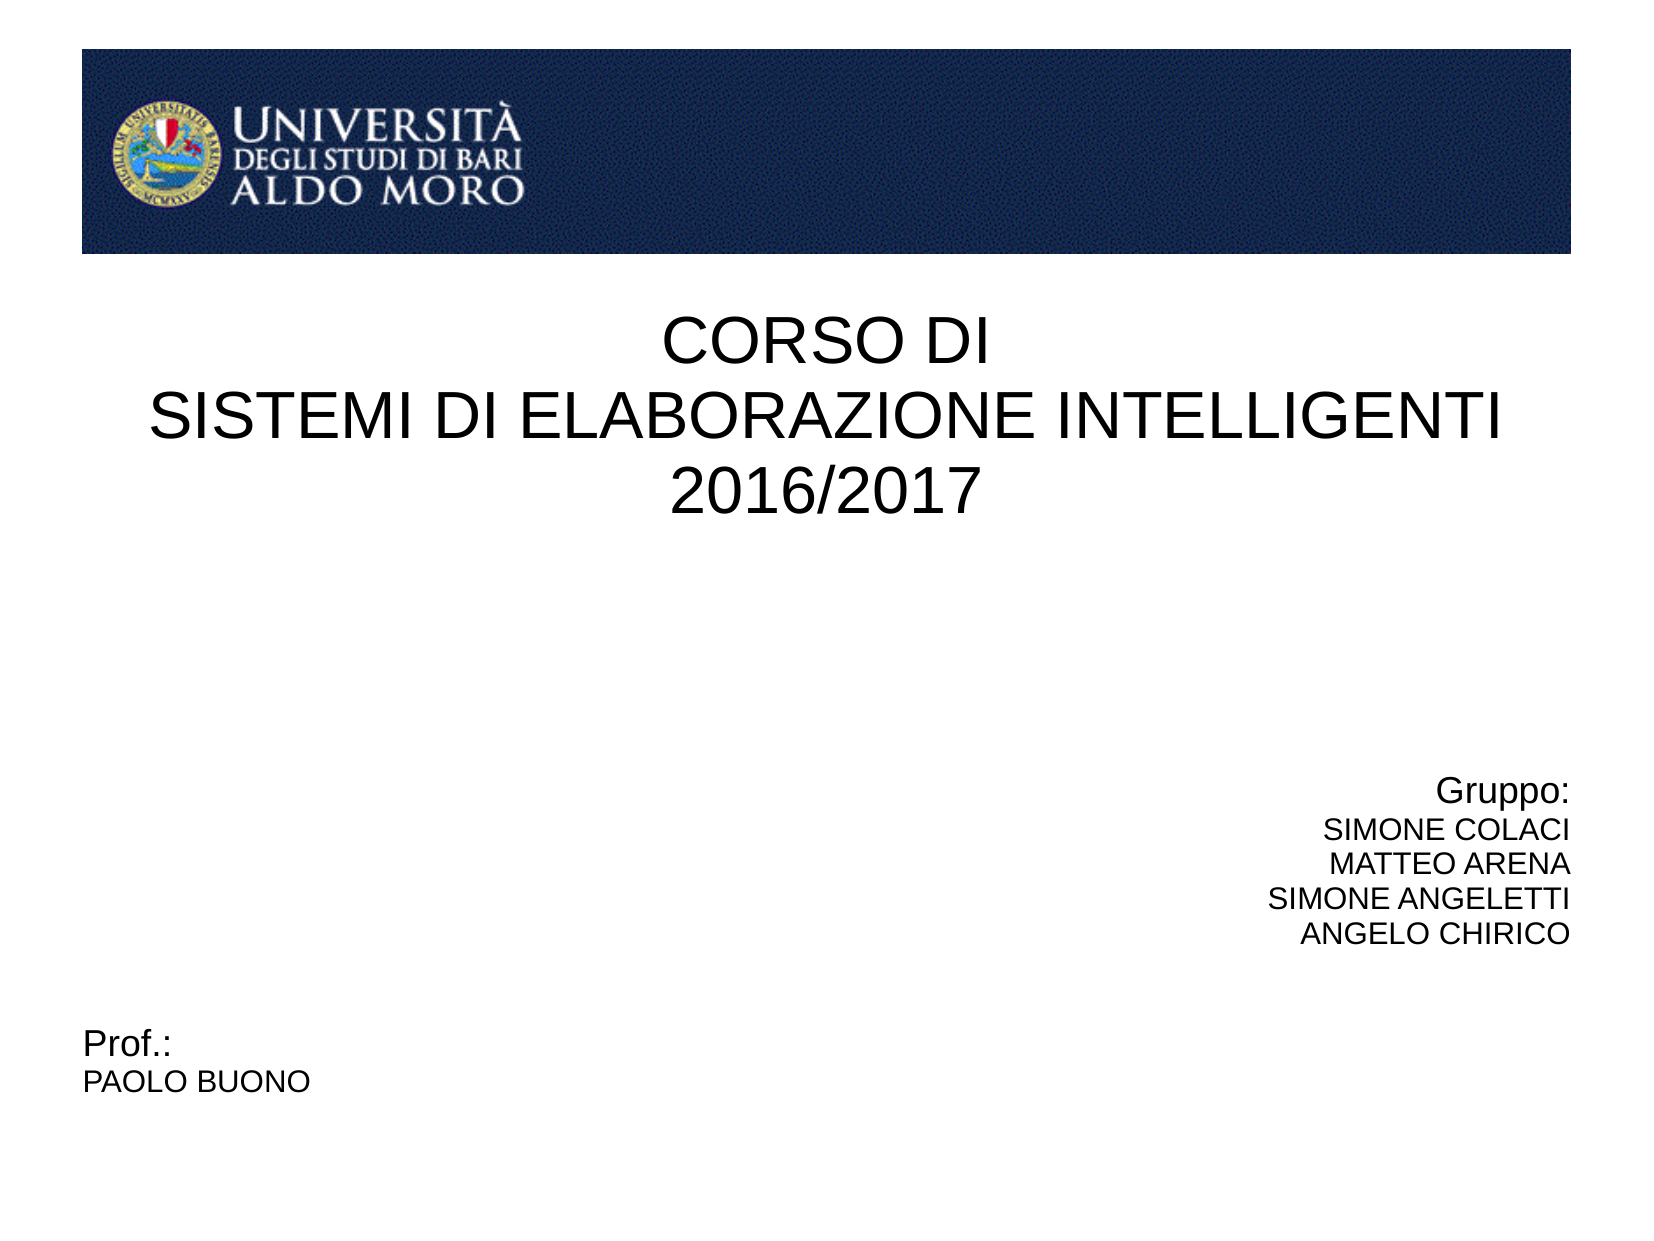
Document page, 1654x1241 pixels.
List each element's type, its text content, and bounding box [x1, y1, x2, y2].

picture [82, 49, 1571, 254]
subtitle CORSO DI SISTEMI DI ELABORAZIONE INTELLIGENTI 2016/2017 Gruppo: SIMONE COLACI MATTEO ARENA SIMONE ANGELETTI ANGELO CHIRICO Prof.: PAOLO BUONO [82, 303, 1571, 1100]
